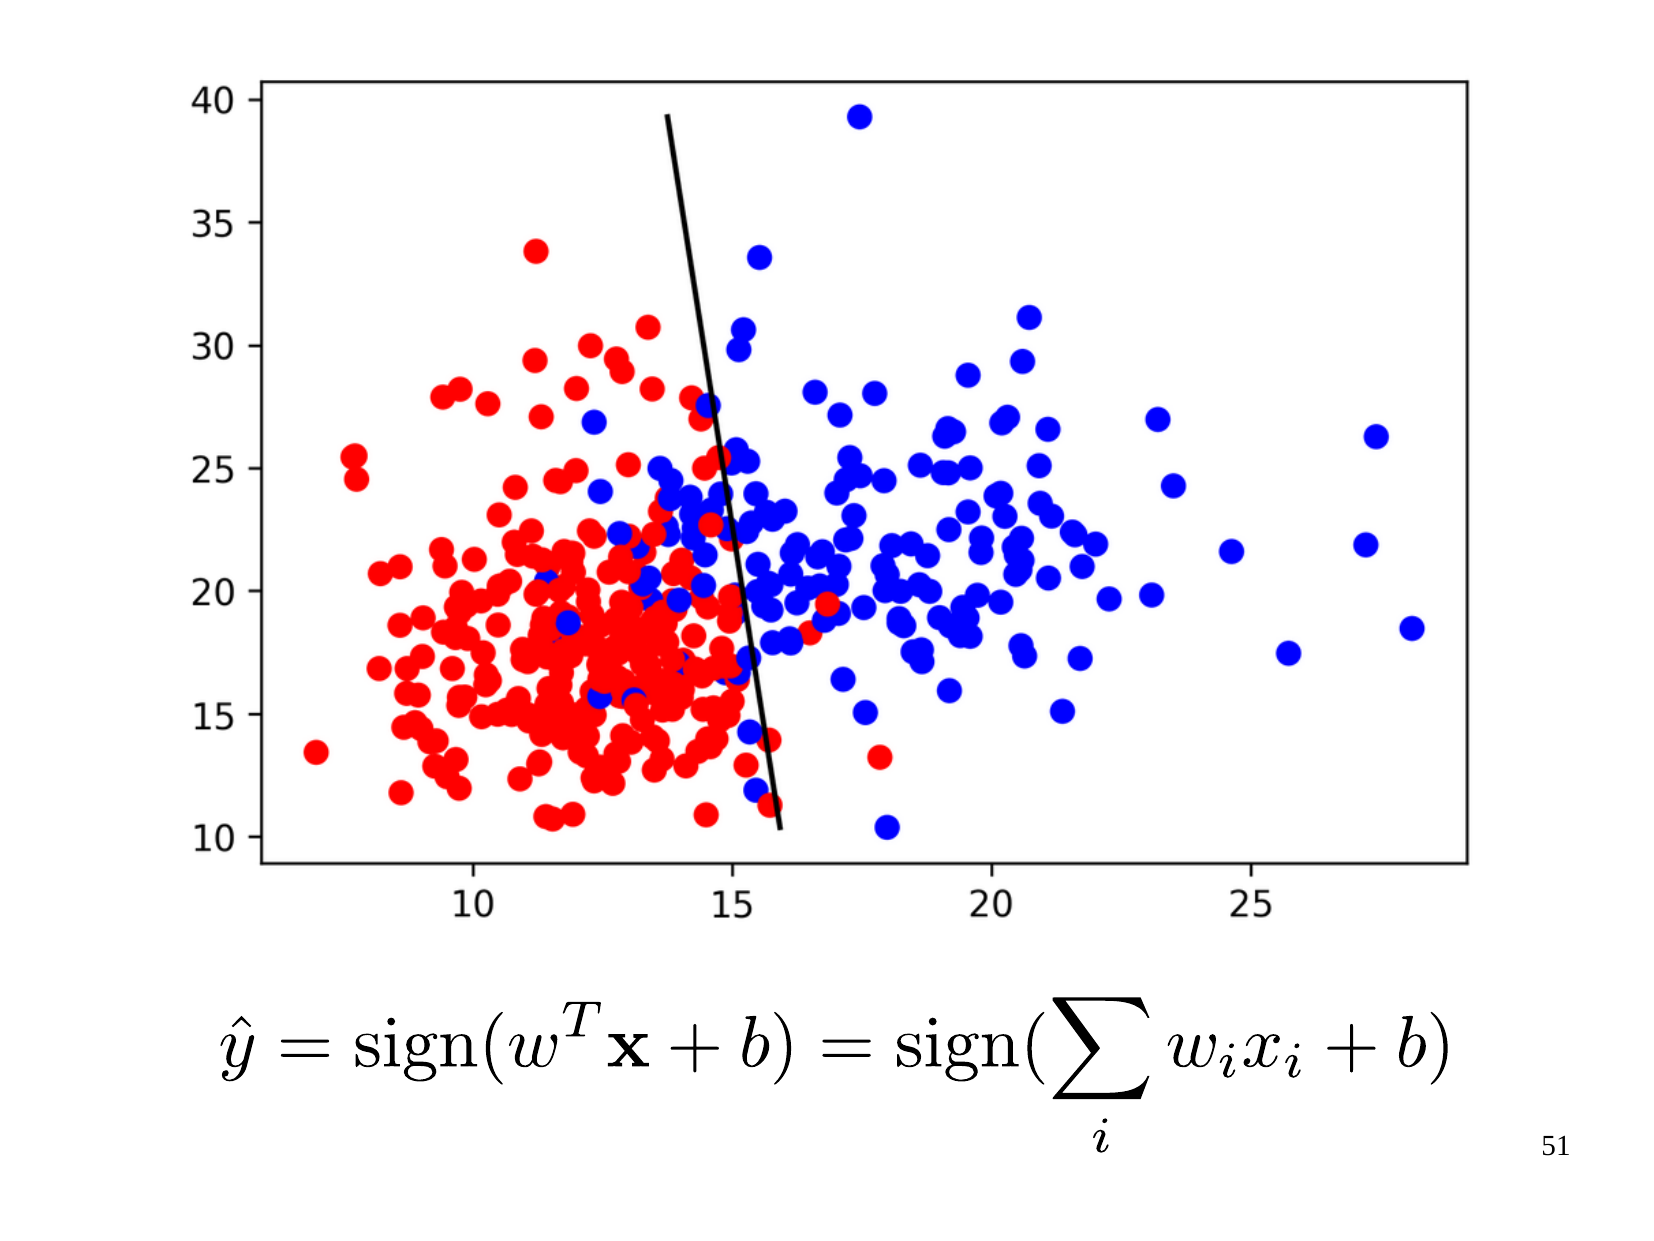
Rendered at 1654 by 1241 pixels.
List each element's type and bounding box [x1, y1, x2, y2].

text_box [218, 990, 1456, 1153]
picture [170, 49, 1501, 961]
